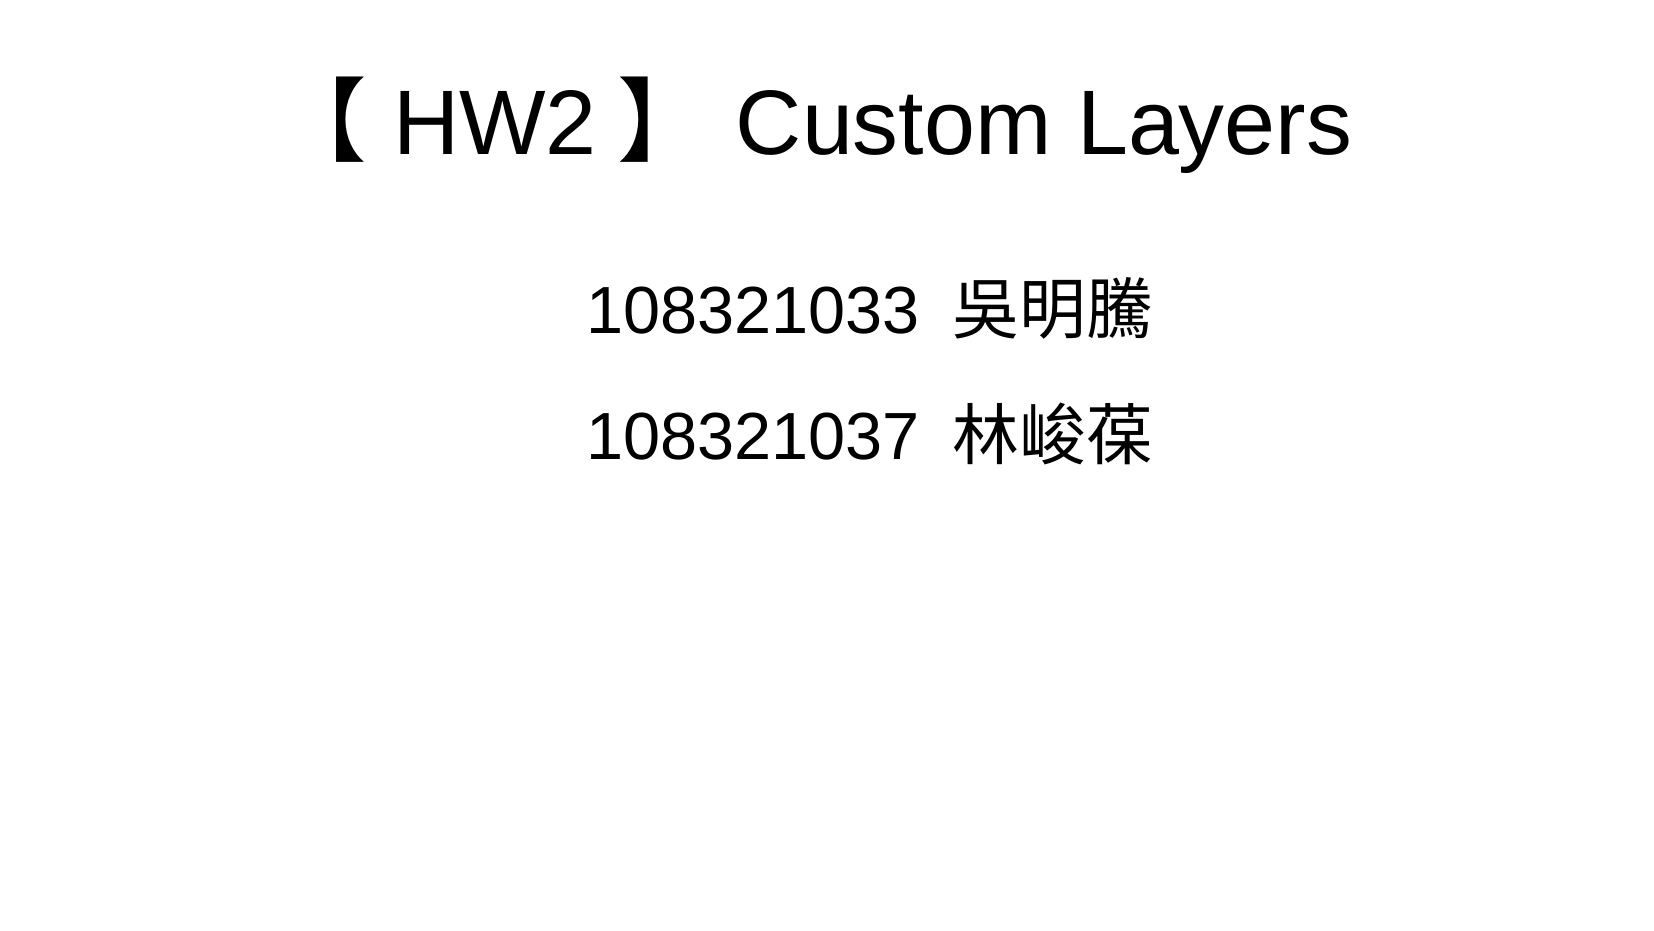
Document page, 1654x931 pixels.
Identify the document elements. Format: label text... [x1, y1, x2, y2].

title 【HW2】Custom Layers [82, 37, 1571, 193]
list 108321033 吳明騰 108321037 林峻葆 [90, 255, 1579, 796]
